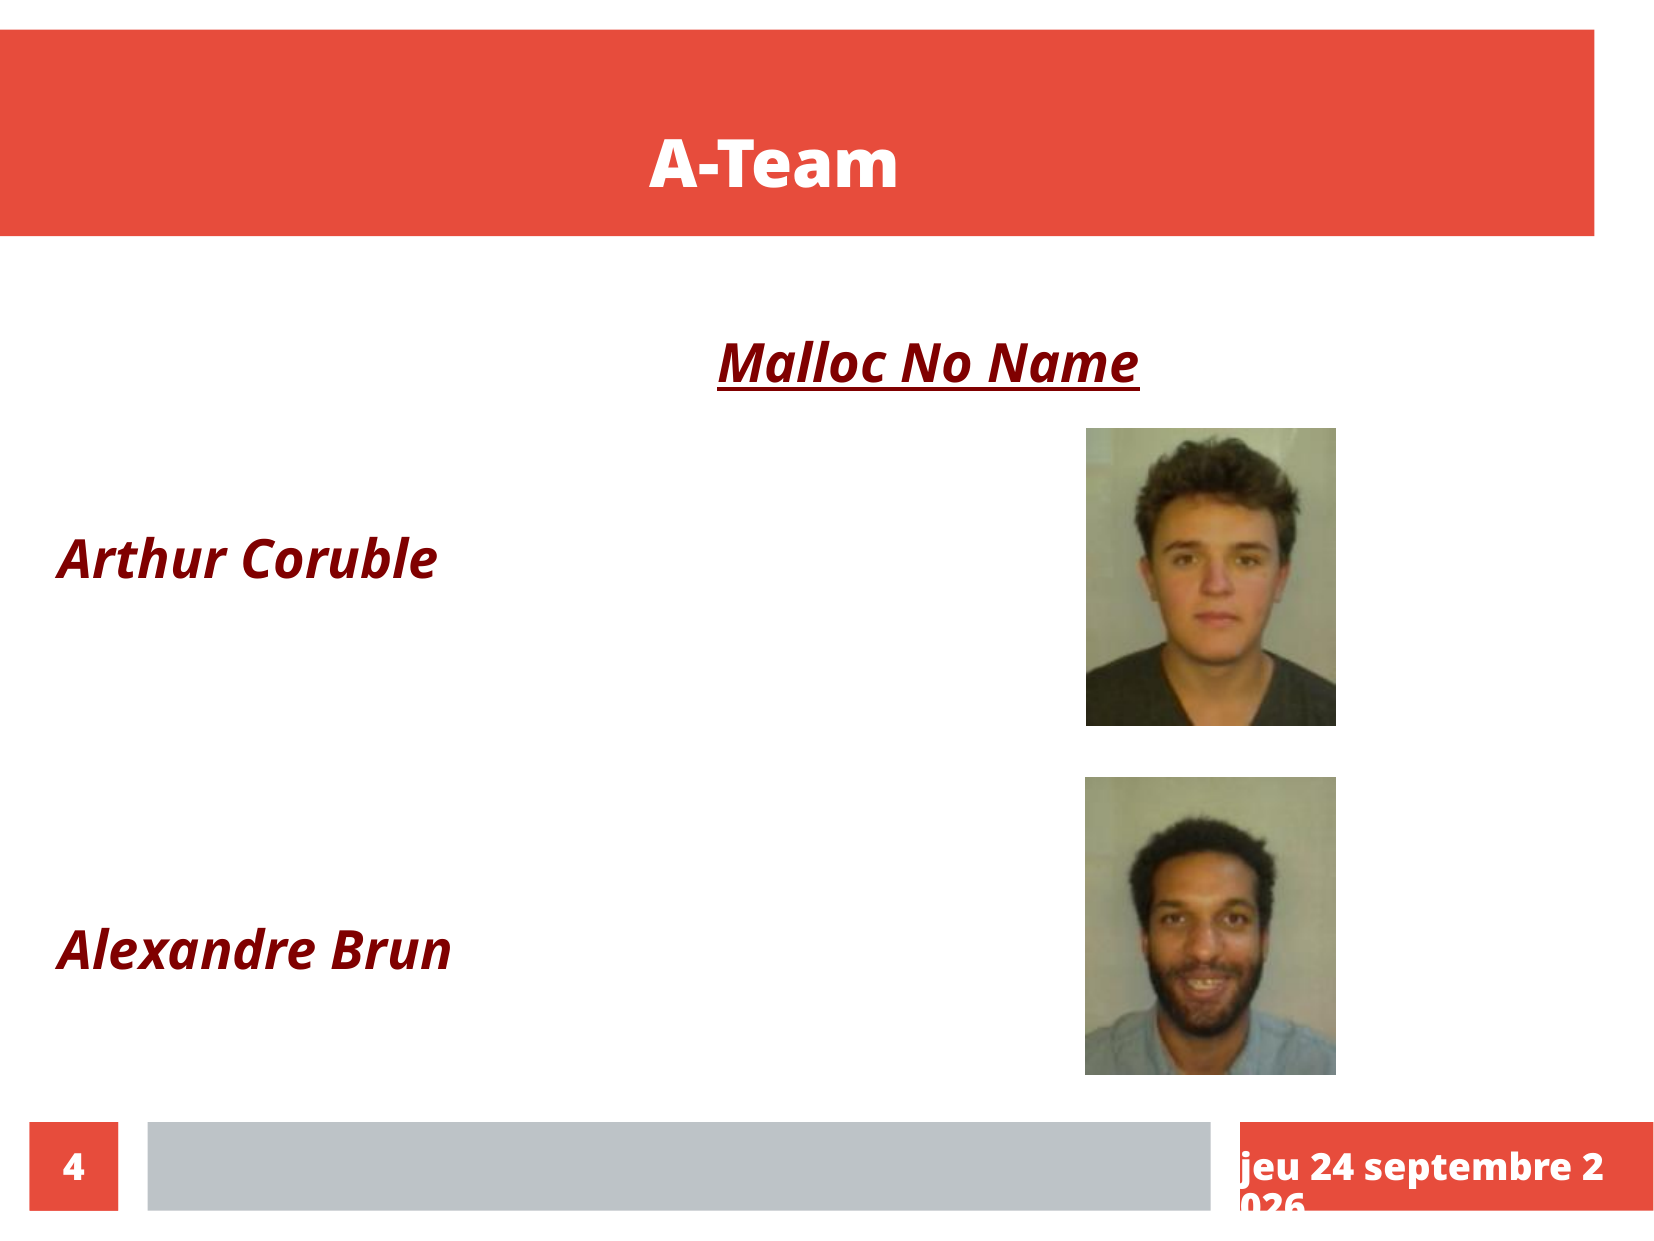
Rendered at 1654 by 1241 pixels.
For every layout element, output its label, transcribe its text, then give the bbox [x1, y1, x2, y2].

picture [1085, 777, 1336, 1075]
title A-Team [59, 59, 1595, 207]
list Malloc No Name Arthur Coruble Alexandre Brun [59, 324, 1565, 1093]
picture [1086, 428, 1336, 726]
